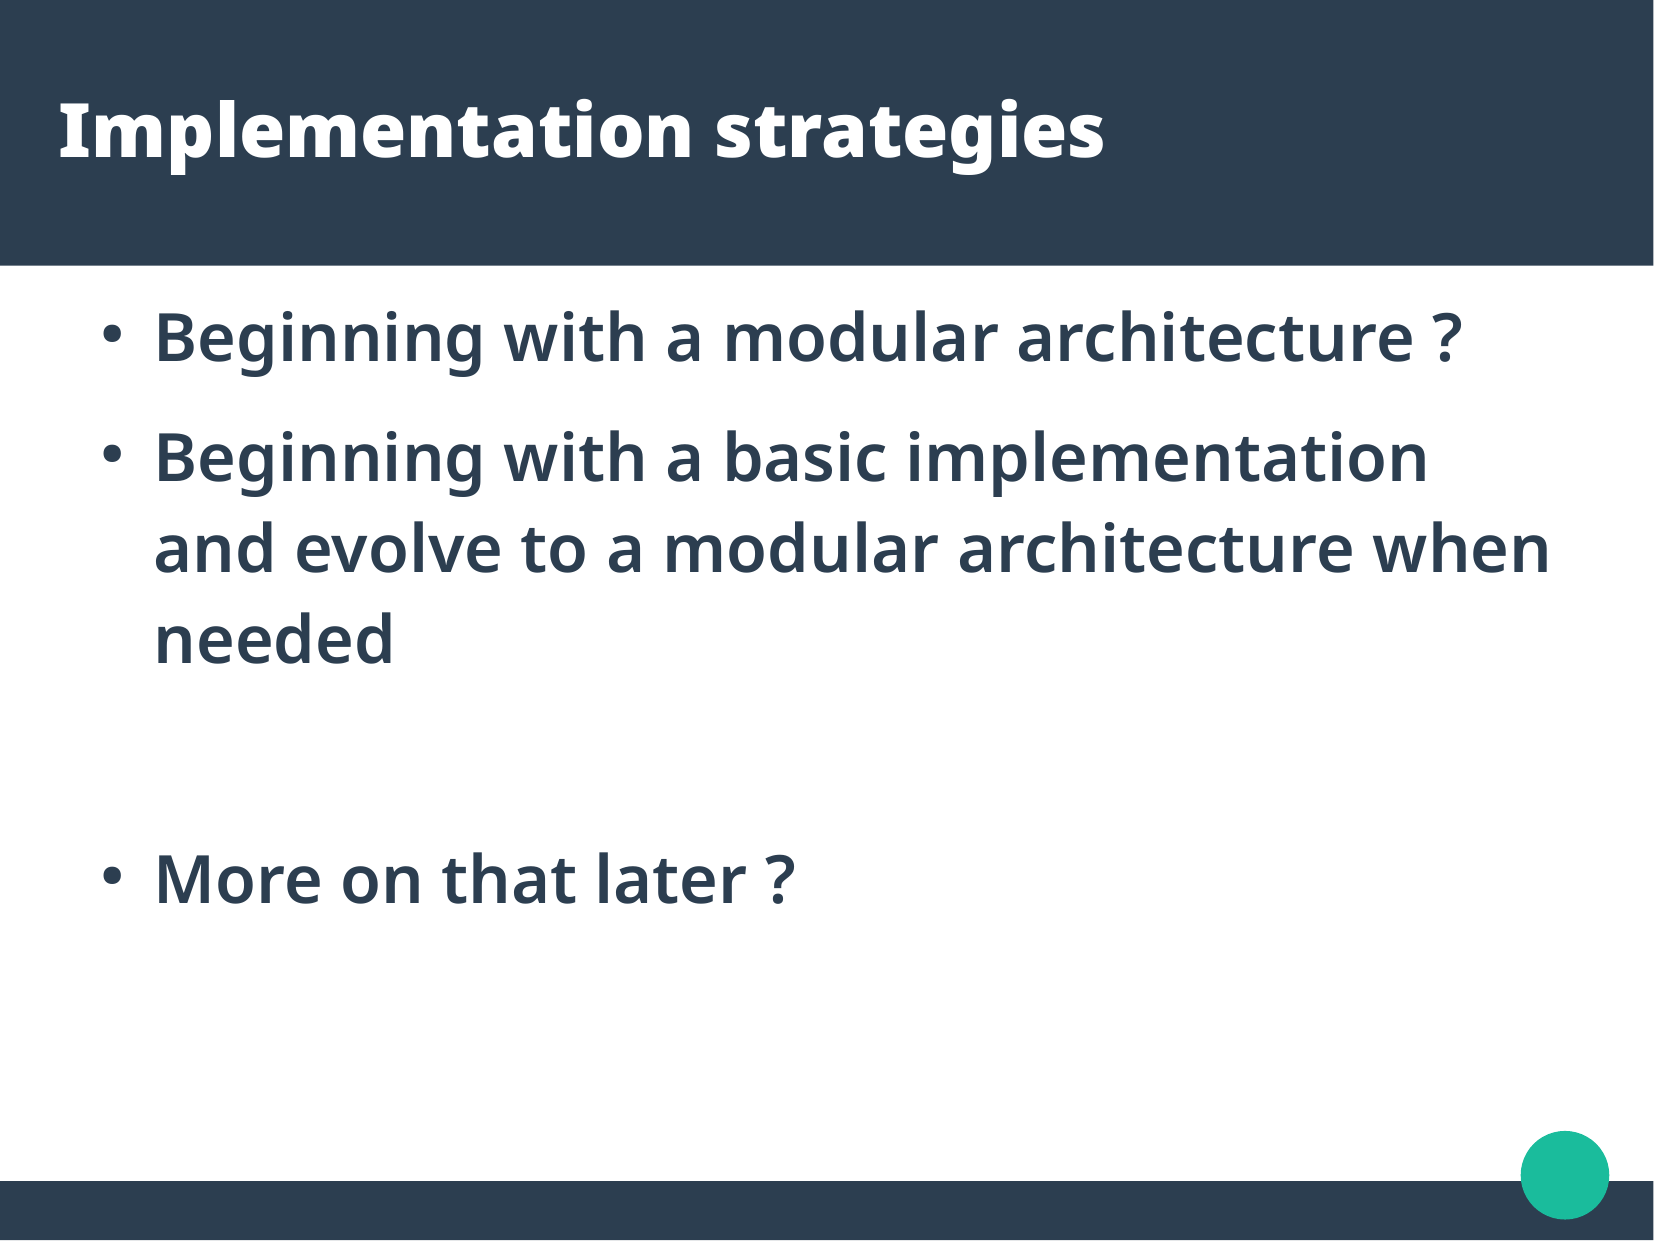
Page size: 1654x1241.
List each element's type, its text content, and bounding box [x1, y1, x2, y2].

title Implementation strategies [59, 49, 1595, 207]
list Beginning with a modular architecture ? Beginning with a basic implementation and evolve to a modular architecture when needed More on that later ? [82, 290, 1571, 1010]
